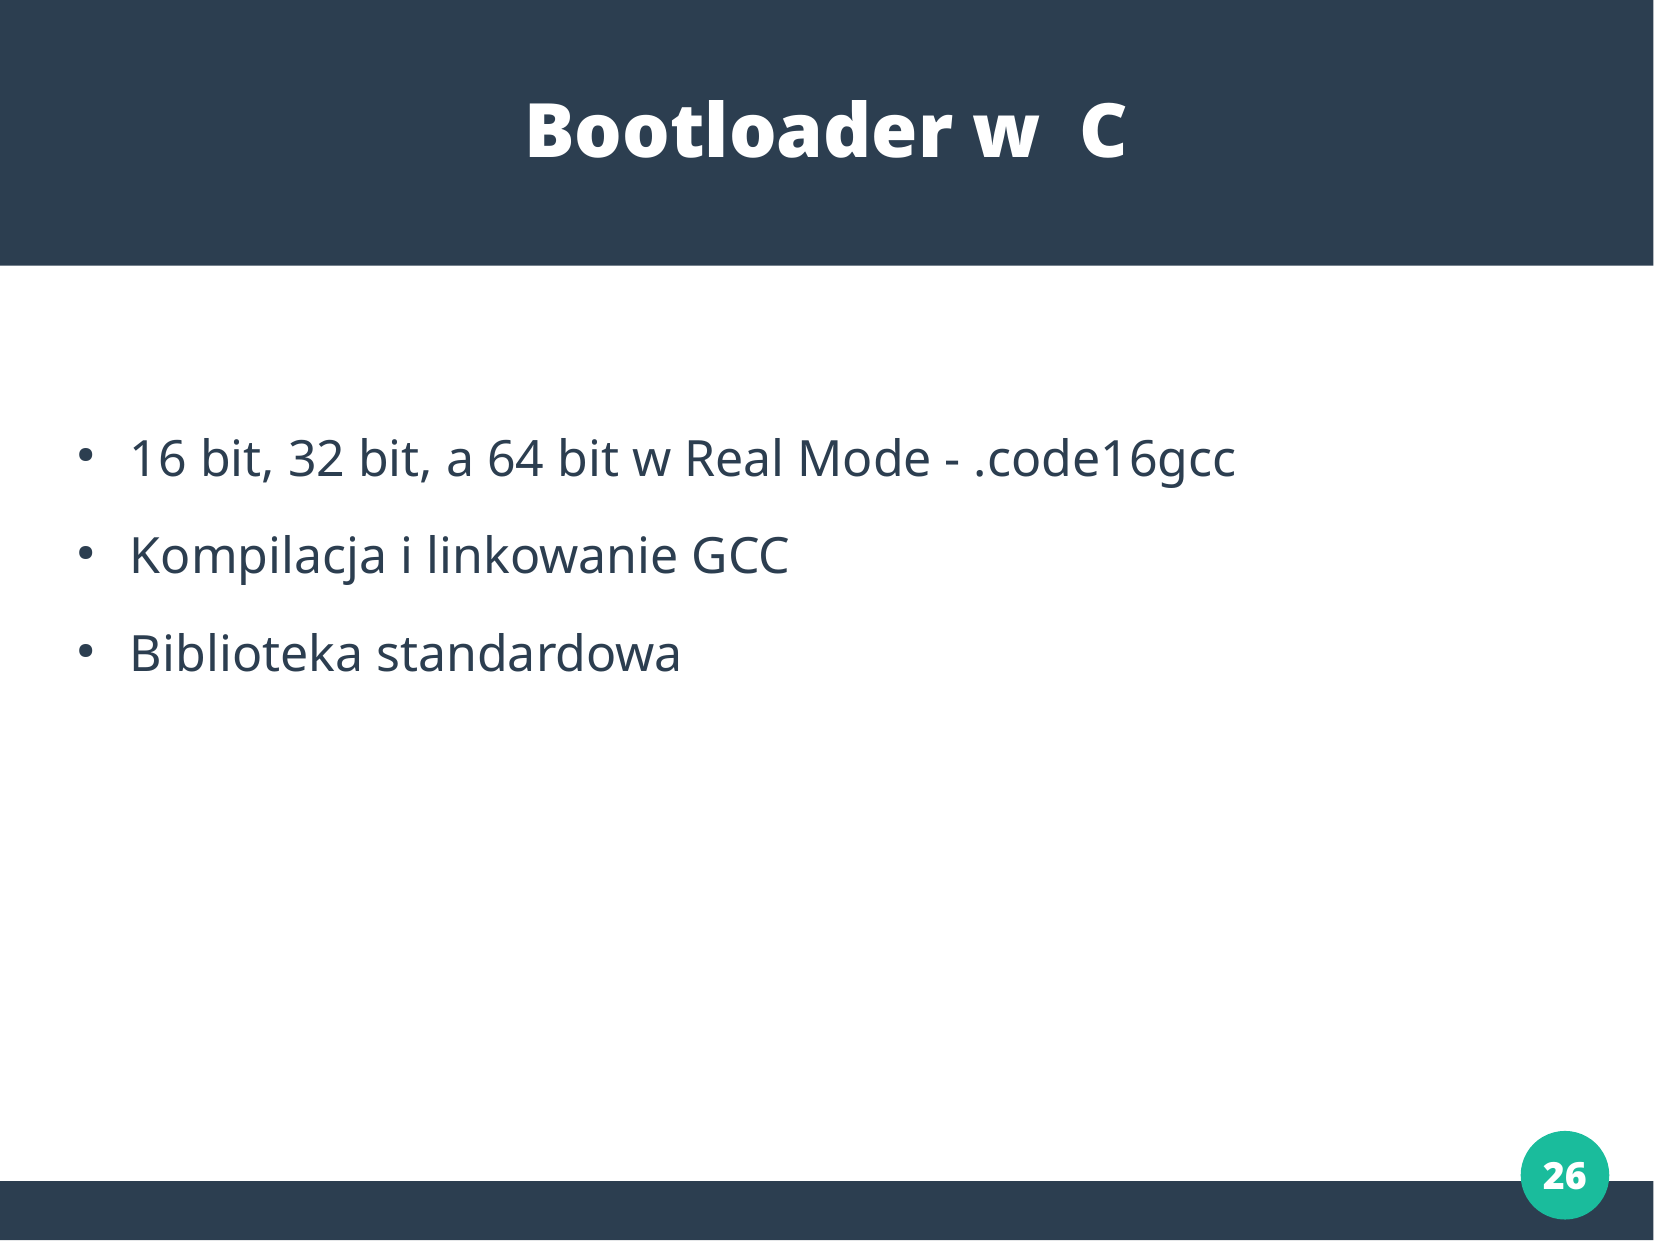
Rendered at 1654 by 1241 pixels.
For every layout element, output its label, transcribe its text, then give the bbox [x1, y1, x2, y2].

title Bootloader w C [59, 49, 1595, 207]
list 16 bit, 32 bit, a 64 bit w Real Mode - .code16gcc Kompilacja i linkowanie GCC Biblioteka standardowa [59, 324, 1595, 1152]
